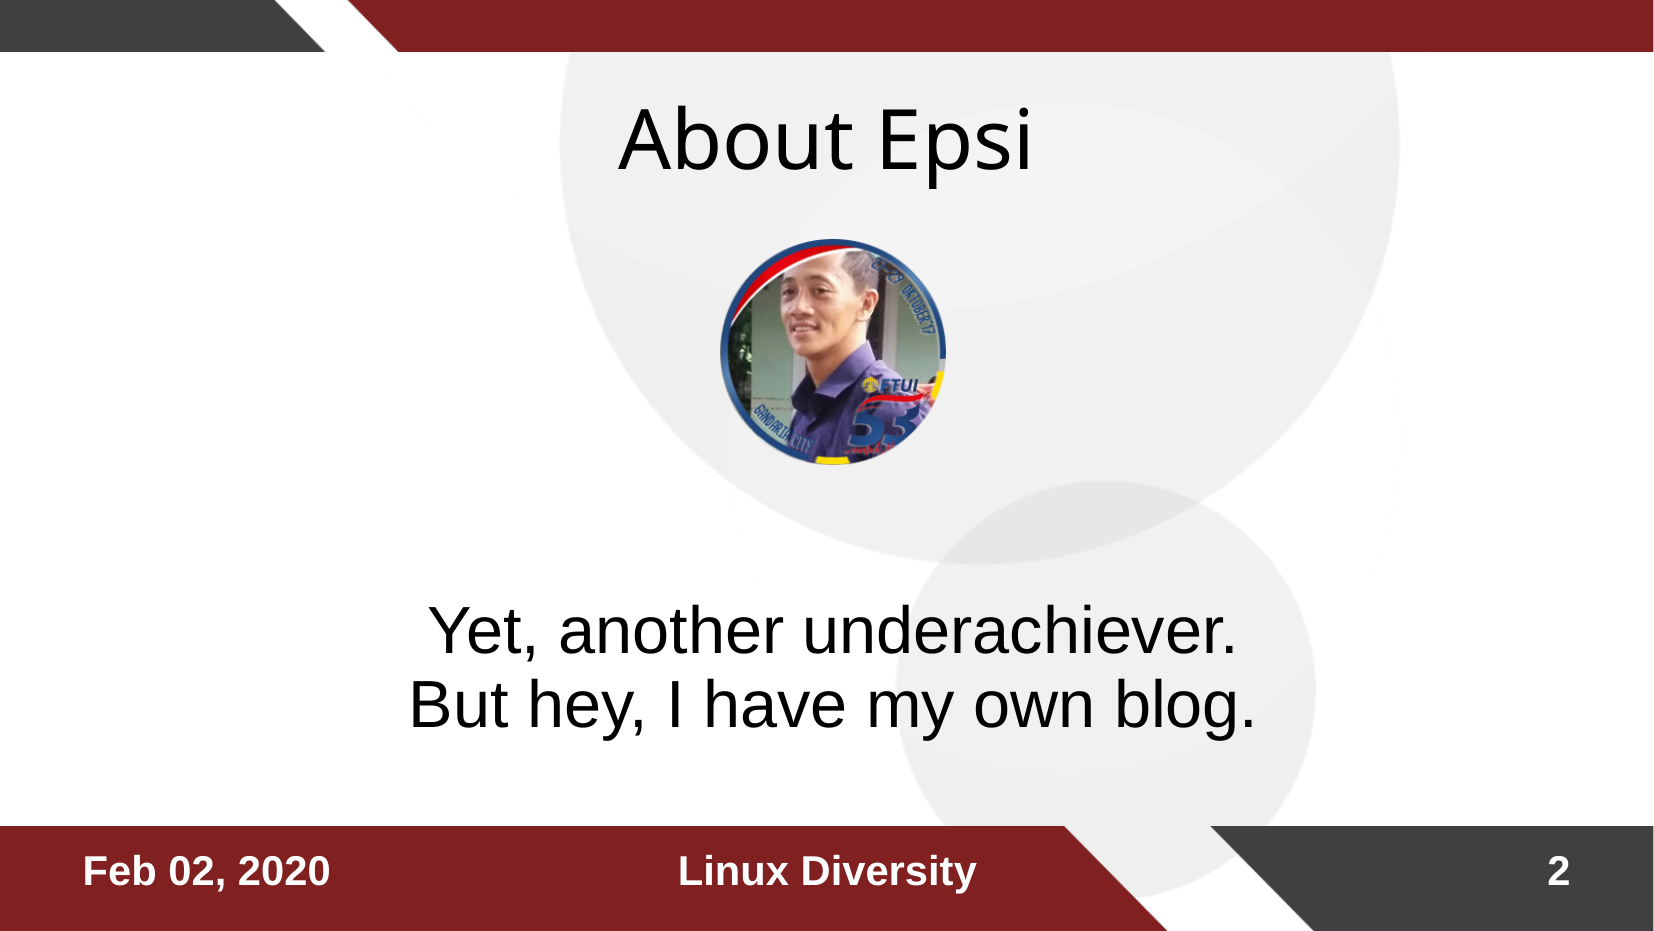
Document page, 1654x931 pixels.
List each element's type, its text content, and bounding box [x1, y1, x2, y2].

picture [720, 239, 946, 466]
picture [0, 0, 1654, 52]
picture [0, 826, 1654, 931]
title About Epsi [82, 59, 1571, 216]
subtitle Yet, another underachiever. But hey, I have my own blog. [90, 555, 1579, 780]
